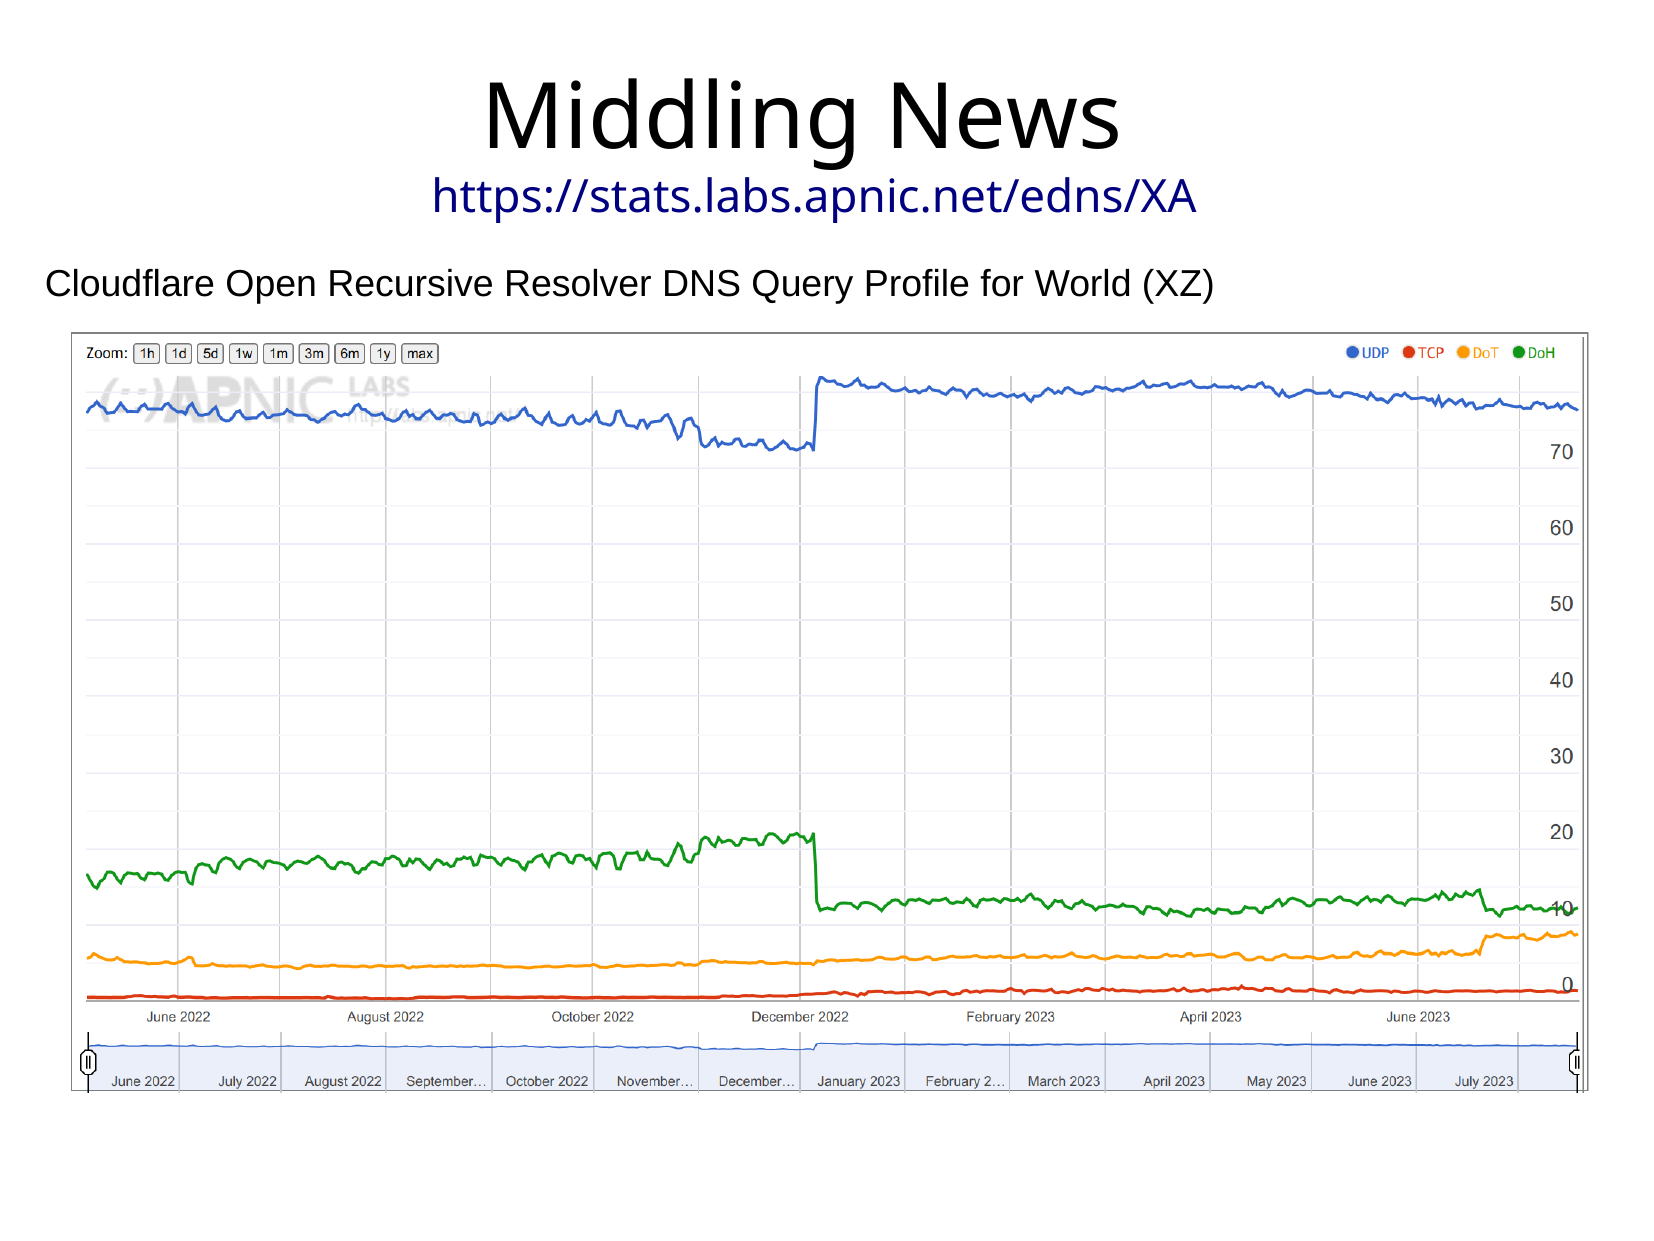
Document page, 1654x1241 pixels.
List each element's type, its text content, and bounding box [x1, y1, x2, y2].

text_box Middling News https://stats.labs.apnic.net/edns/XA [111, 39, 1518, 246]
text_box Cloudflare Open Recursive Resolver DNS Query Profile for World (XZ) [30, 255, 1486, 312]
picture [56, 313, 1592, 1125]
